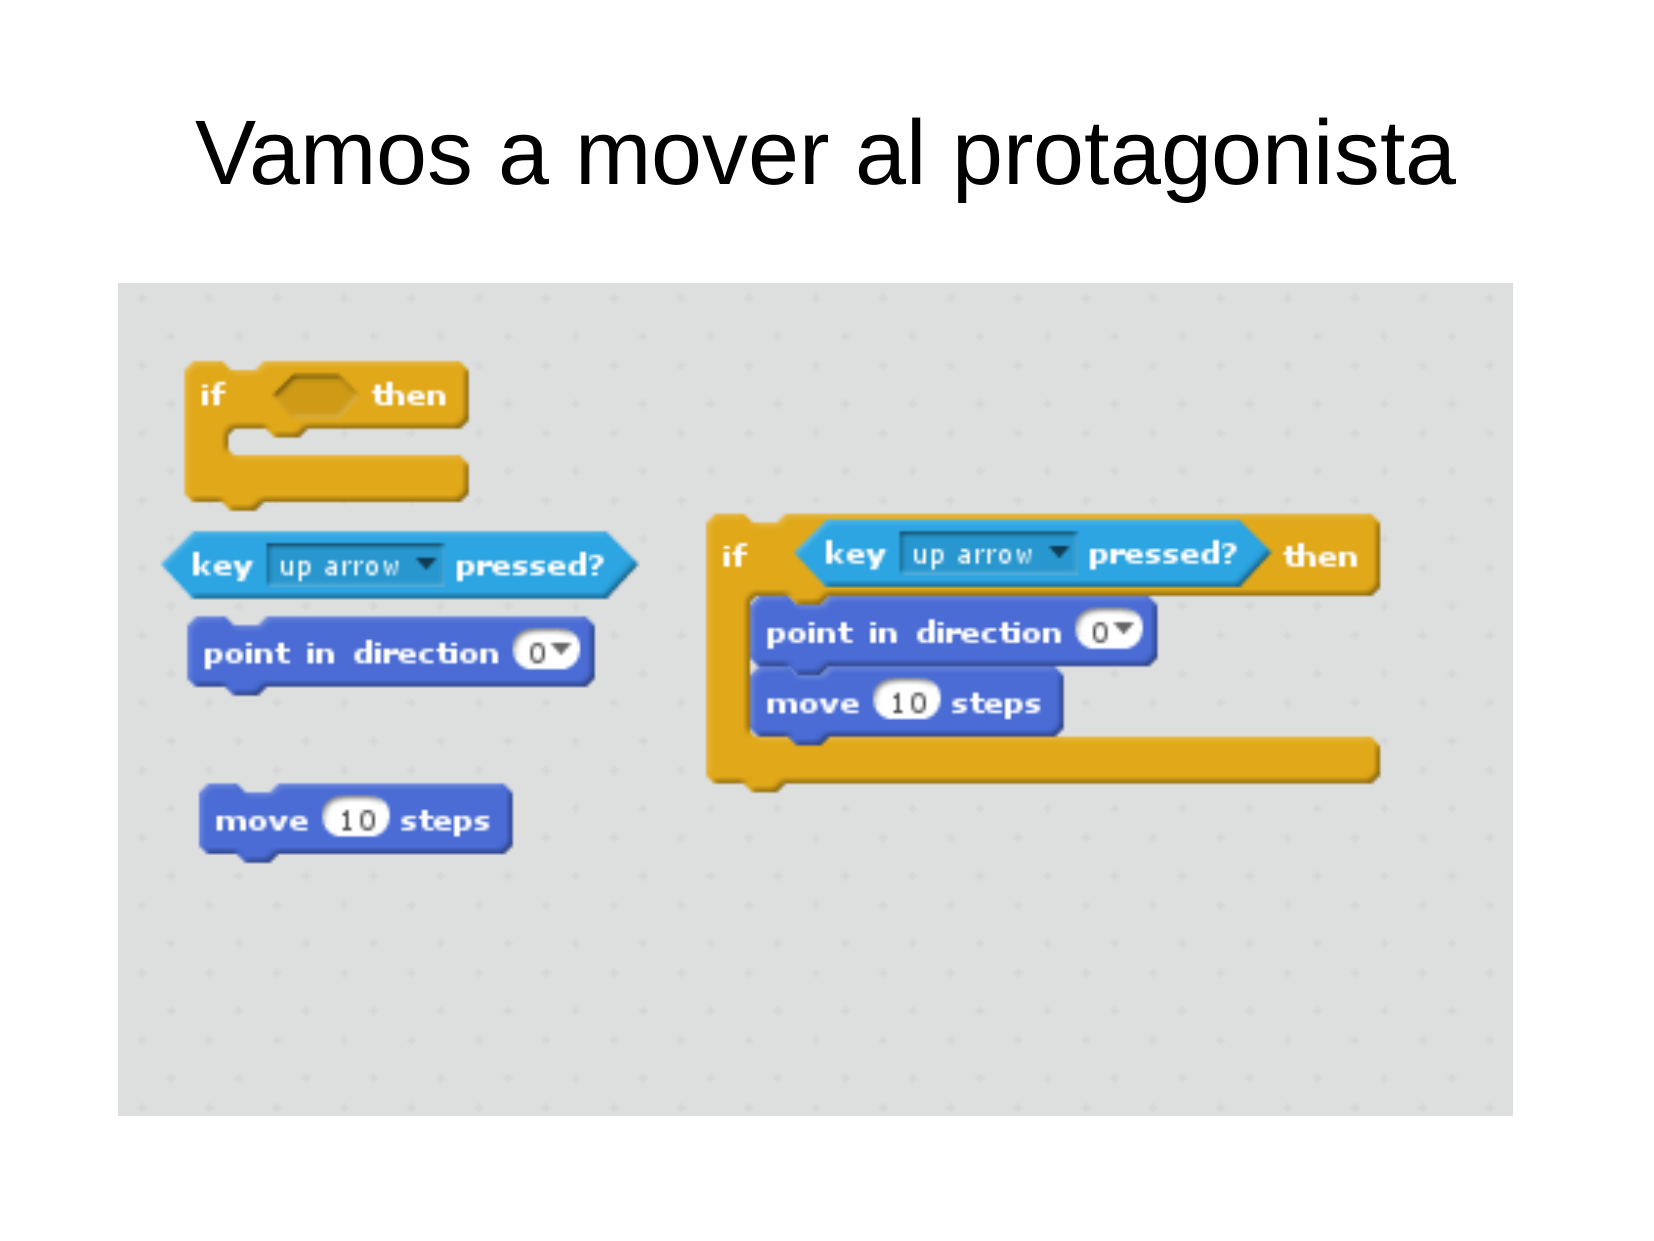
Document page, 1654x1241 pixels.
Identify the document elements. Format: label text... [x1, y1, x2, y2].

title Vamos a mover al protagonista [82, 49, 1571, 257]
picture [118, 283, 1513, 1116]
